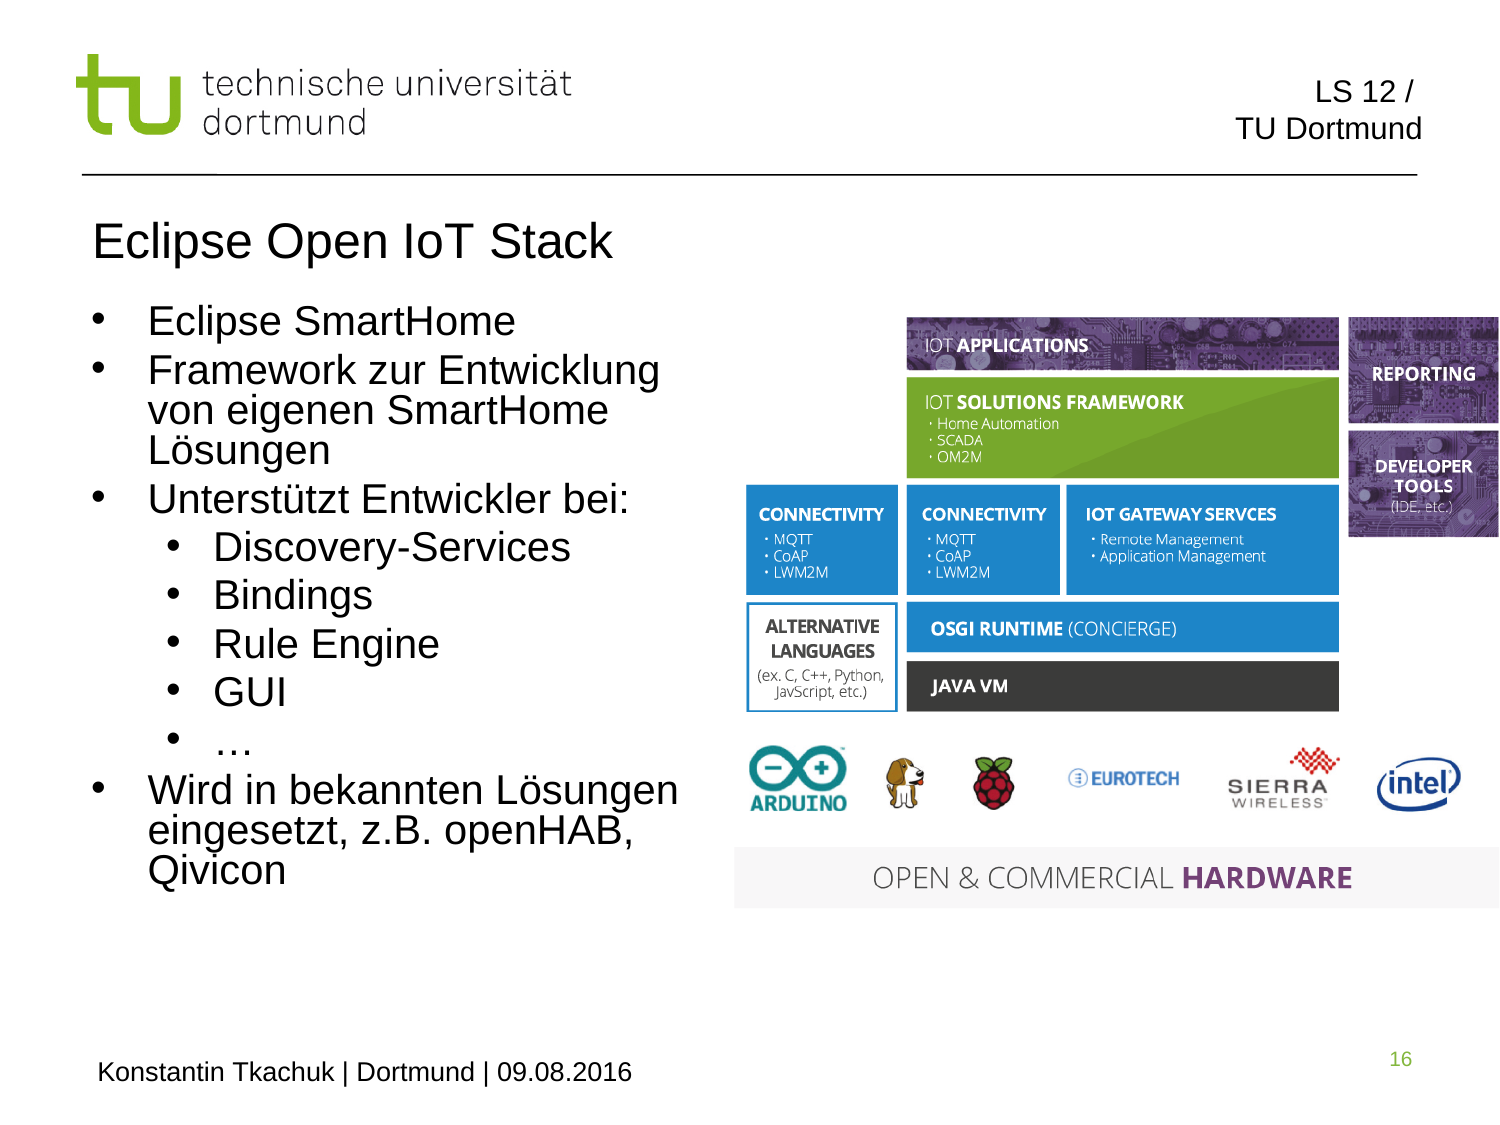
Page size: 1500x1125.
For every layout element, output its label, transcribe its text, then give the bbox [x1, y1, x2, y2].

picture [732, 314, 1500, 910]
list Eclipse SmartHome Framework zur Entwicklung von eigenen SmartHome Lösungen Unterstützt Entwickler bei: Discovery-Services Bindings Rule Engine GUI … Wird in bekannten Lösungen eingesetzt, z.B. openHAB, Qivicon [76, 295, 731, 956]
title Eclipse Open IoT Stack [77, 183, 1411, 295]
text_box Konstantin Tkachuk | Dortmund | 09.08.2016 [82, 1046, 733, 1083]
picture [76, 54, 573, 145]
